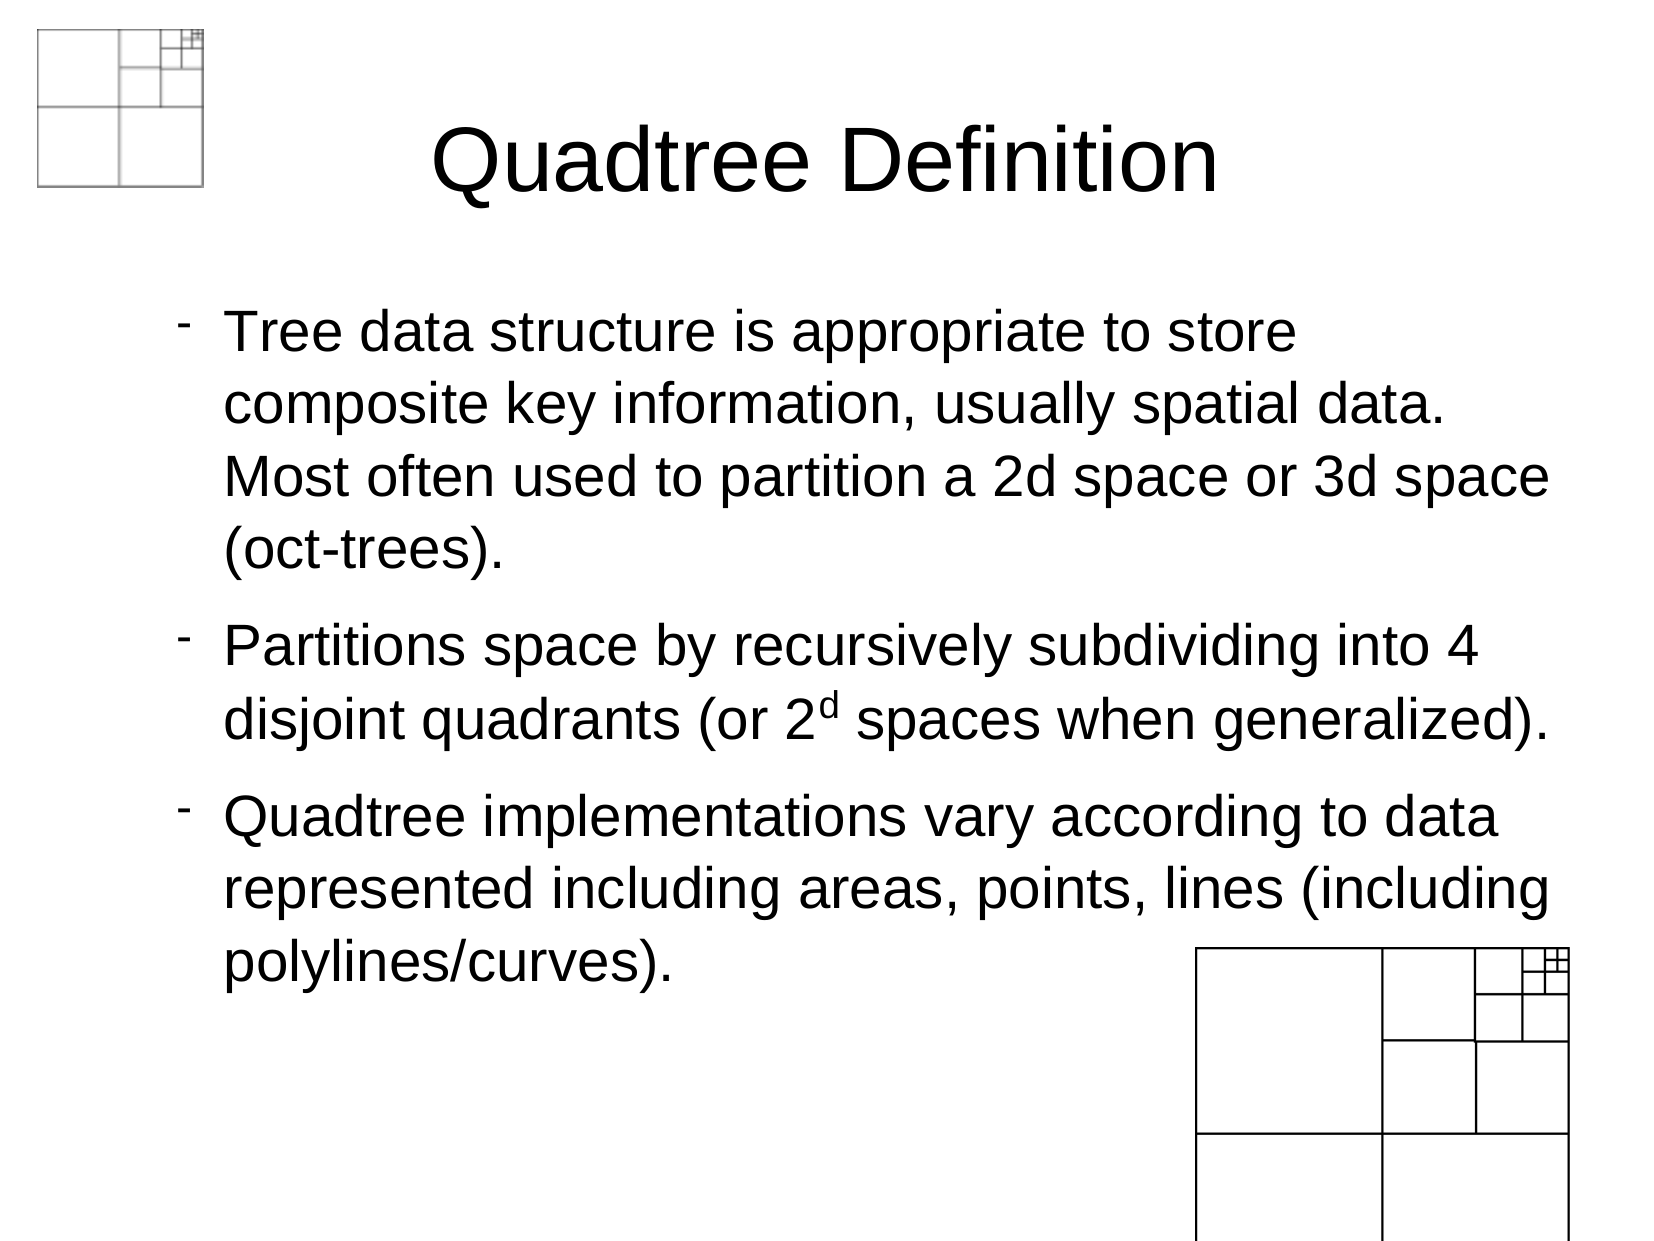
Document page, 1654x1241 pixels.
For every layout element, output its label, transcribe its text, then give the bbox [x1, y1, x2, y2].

title Quadtree Definition [82, 49, 1570, 256]
picture [37, 29, 204, 188]
list Tree data structure is appropriate to store composite key information, usually spatial data. Most often used to partition a 2d space or 3d space (oct-trees). Partitions space by recursively subdividing into 4 disjoint quadrants (or 2d spaces when generalized). Quadtree implementations vary according to data represented including areas, points, lines (including polylines/curves). [82, 290, 1570, 1183]
picture [1195, 947, 1571, 1241]
